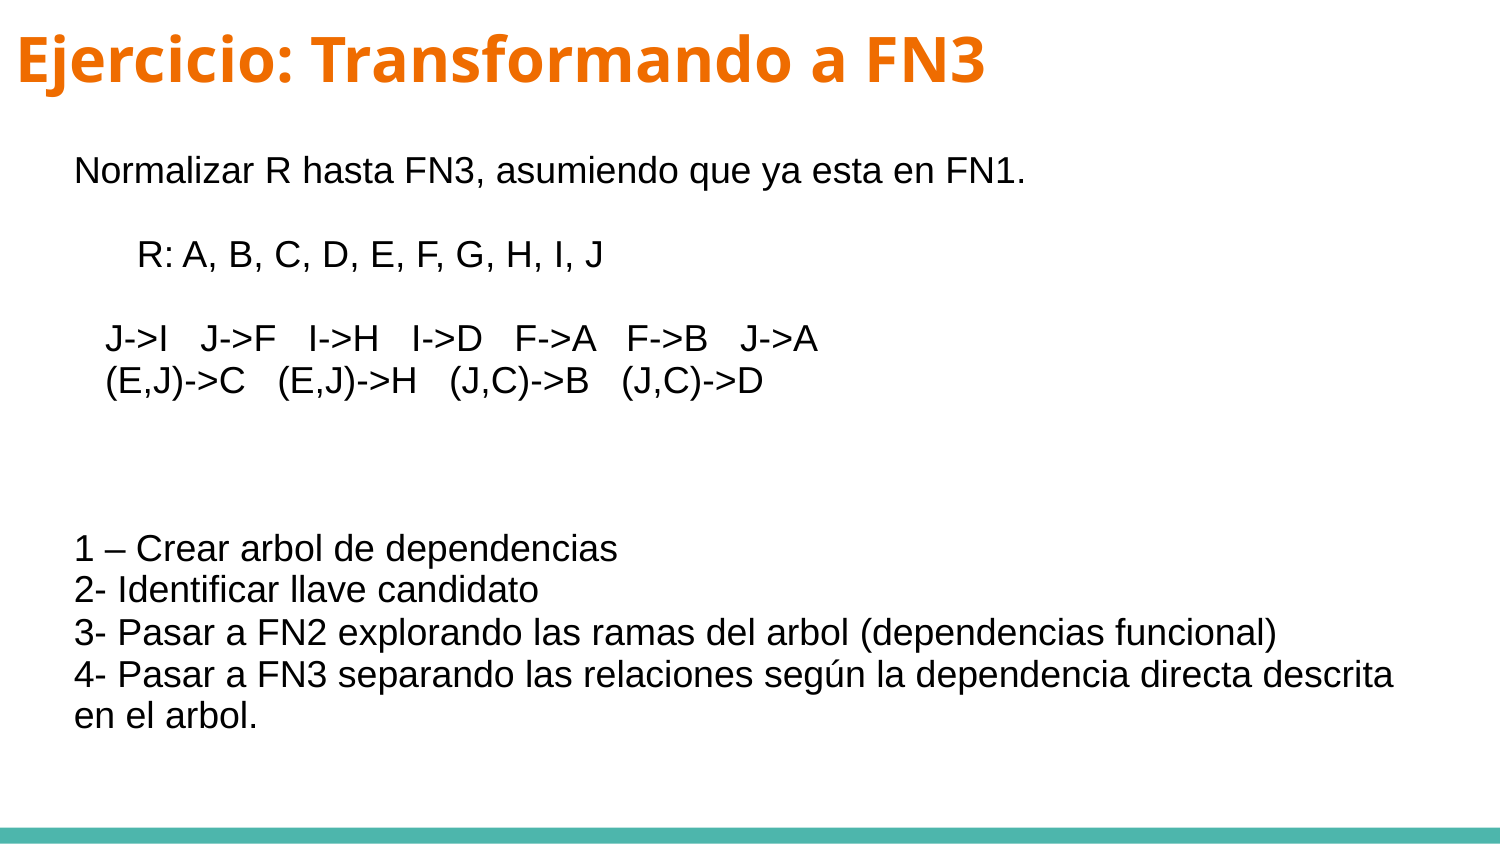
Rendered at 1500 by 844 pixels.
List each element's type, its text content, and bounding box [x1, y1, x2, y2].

text_box Normalizar R hasta FN3, asumiendo que ya esta en FN1. R: A, B, C, D, E, F, G, H, I, J J->I J->F I->H I->D F->A F->B J->A (E,J)->C (E,J)->H (J,C)->B (J,C)->D 1 – Crear arbol de dependencias 2- Identificar llave candidato 3- Pasar a FN2 explorando las ramas del arbol (dependencias funcional) 4- Pasar a FN3 separando las relaciones según la dependencia directa descrita en el arbol. [59, 141, 1430, 787]
title Ejercicio: Transformando a FN3 [0, 0, 1398, 116]
